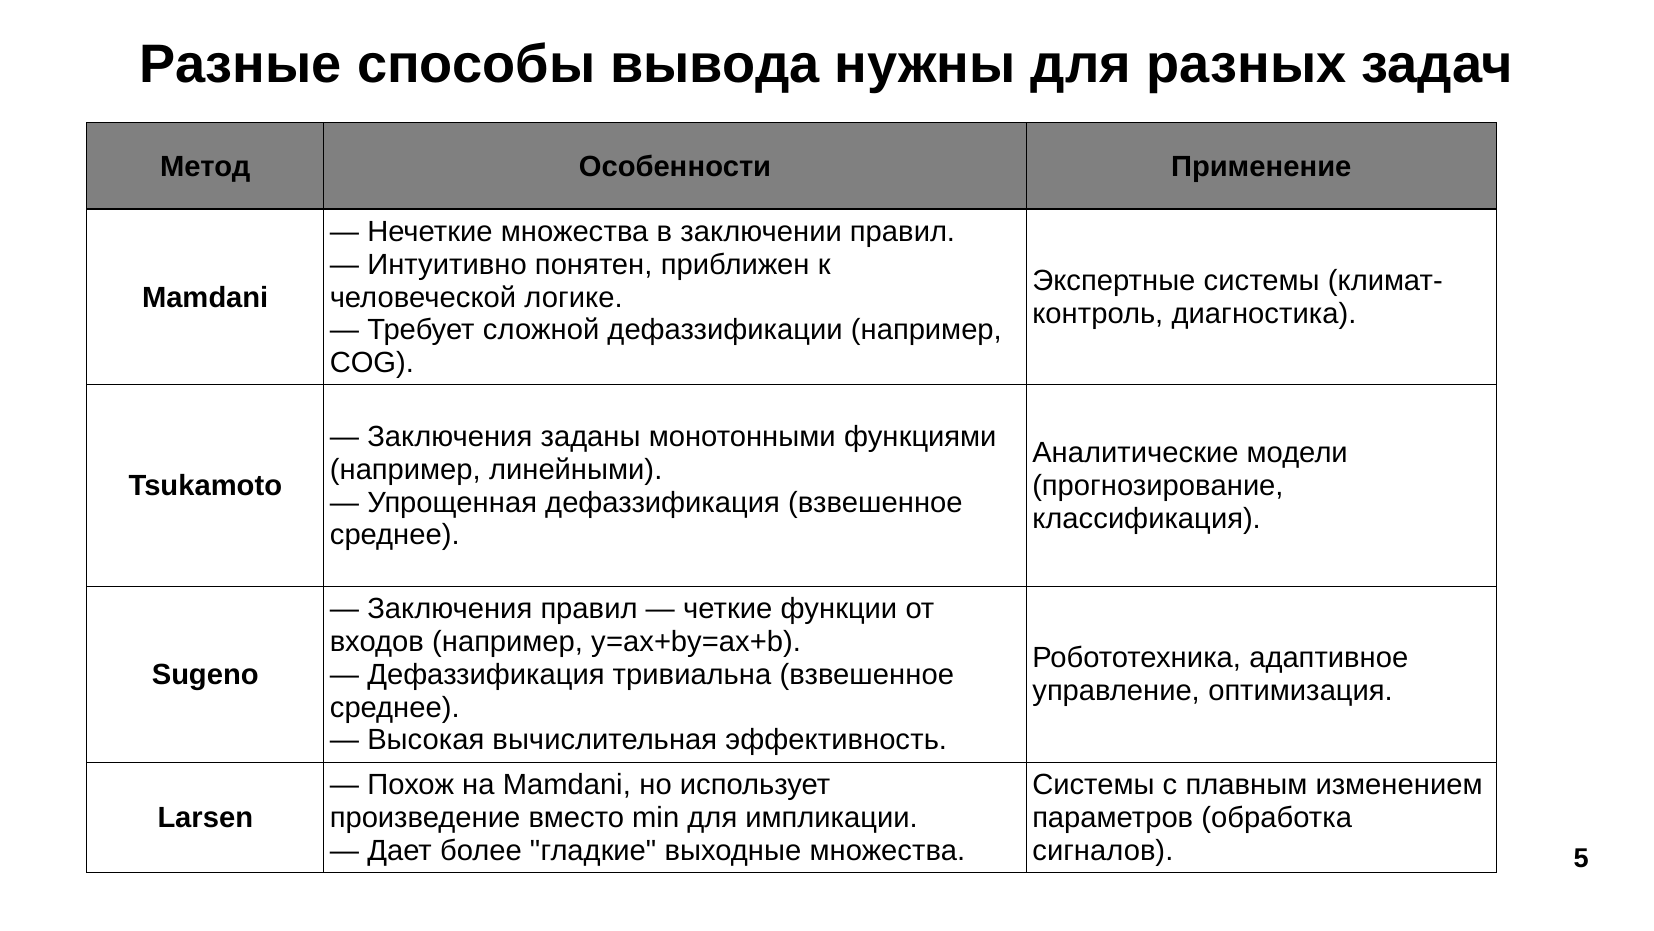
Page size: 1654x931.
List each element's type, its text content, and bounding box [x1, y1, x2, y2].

table_cell — Нечеткие множества в заключении правил. — Интуитивно понятен, приближен к человеческой логике. — Требует сложной дефаззификации (например, COG). [324, 210, 1026, 384]
title Разные способы вывода нужны для разных задач [82, 0, 1571, 299]
table_cell Робототехника, адаптивное управление, оптимизация. [1027, 587, 1496, 762]
table_header Метод [87, 123, 323, 208]
table_cell Tsukamoto [87, 385, 323, 586]
table_cell Системы с плавным изменением параметров (обработка сигналов). [1027, 763, 1496, 872]
table_header Применение [1027, 123, 1496, 208]
table_header Особенности [324, 123, 1026, 208]
table_cell — Заключения правил — четкие функции от входов (например, y=ax+by=ax+b). — Дефаззификация тривиальна (взвешенное среднее). — Высокая вычислительная эффективность. [324, 587, 1026, 762]
table_cell Экспертные системы (климат-контроль, диагностика). [1027, 210, 1496, 384]
table_cell — Заключения заданы монотонными функциями (например, линейными). — Упрощенная дефаззификация (взвешенное среднее). [324, 385, 1026, 586]
table_cell Larsen [87, 763, 323, 872]
table_cell Аналитические модели (прогнозирование, классификация). [1027, 385, 1496, 586]
text_box 5 [1558, 835, 1613, 881]
table_cell Mamdani [87, 210, 323, 384]
table_cell Sugeno [87, 587, 323, 762]
table_cell — Похож на Mamdani, но использует произведение вместо min для импликации. — Дает более "гладкие" выходные множества. [324, 763, 1026, 872]
